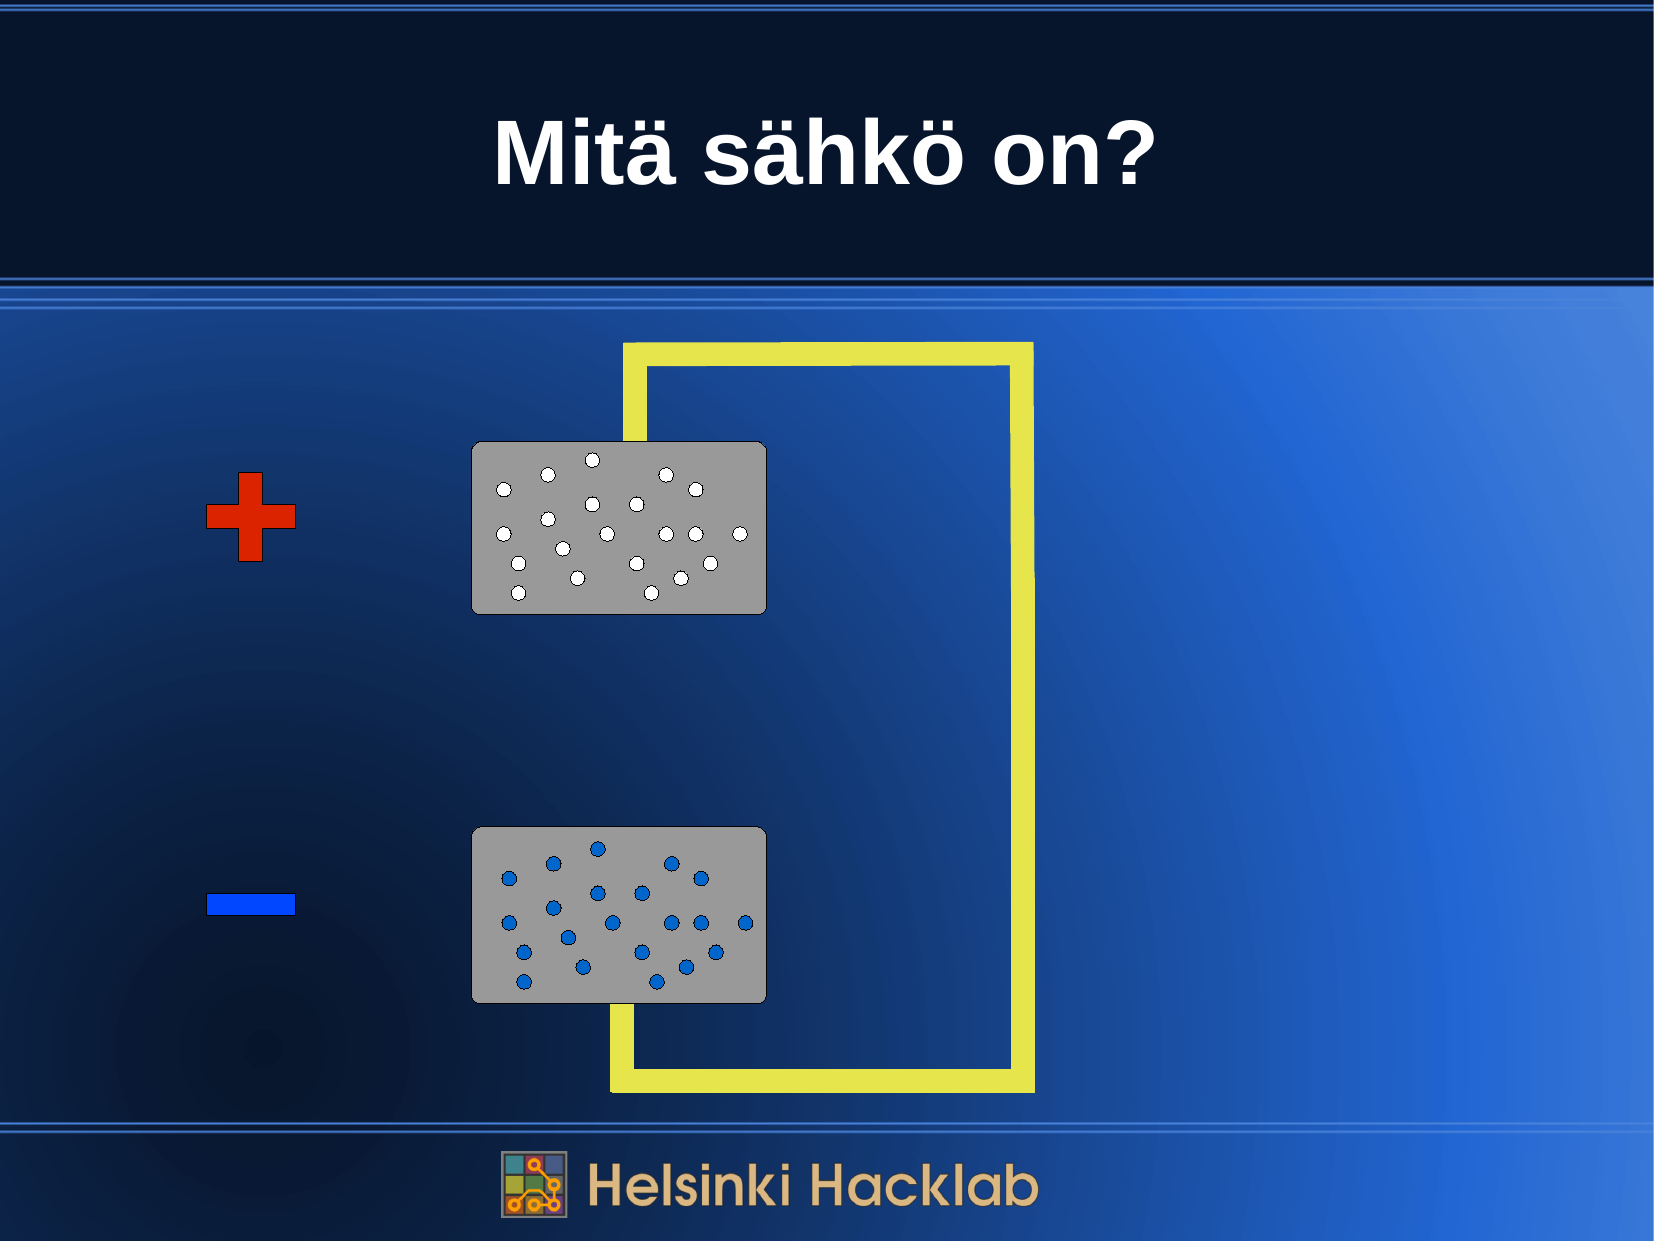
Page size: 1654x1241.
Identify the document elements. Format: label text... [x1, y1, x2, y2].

picture [0, 0, 1654, 1241]
text_box [206, 472, 296, 562]
text_box [206, 893, 296, 916]
title Mitä sähkö on? [82, 49, 1571, 257]
text_box [471, 826, 767, 1004]
text_box [471, 441, 767, 615]
